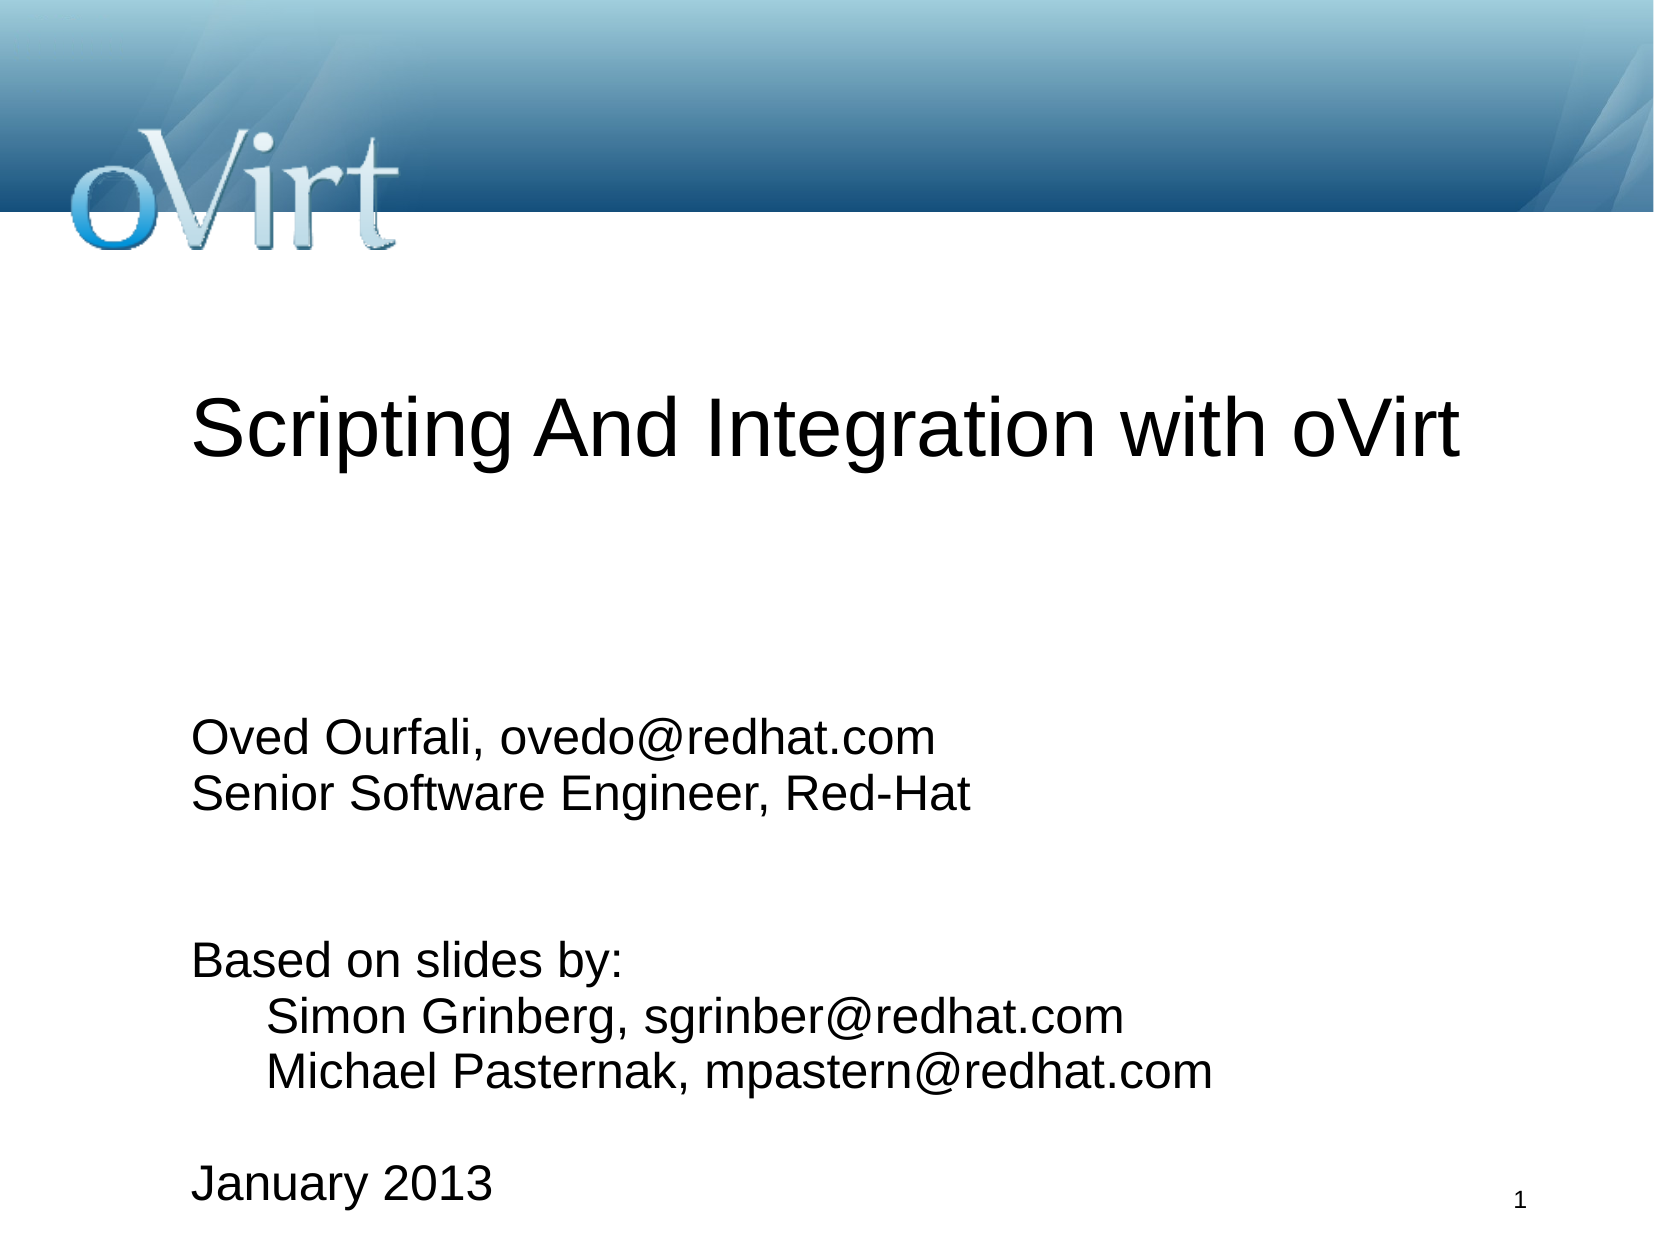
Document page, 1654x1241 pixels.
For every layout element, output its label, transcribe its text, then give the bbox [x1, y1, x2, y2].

picture [0, 0, 1654, 250]
text_box Oved Ourfali, ovedo@redhat.com Senior Software Engineer, Red-Hat Based on slides by: Simon Grinberg, sgrinber@redhat.com Michael Pasternak, mpastern@redhat.com January 2013 [176, 701, 1286, 1219]
text_box Scripting And Integration with oVirt [175, 374, 1549, 510]
